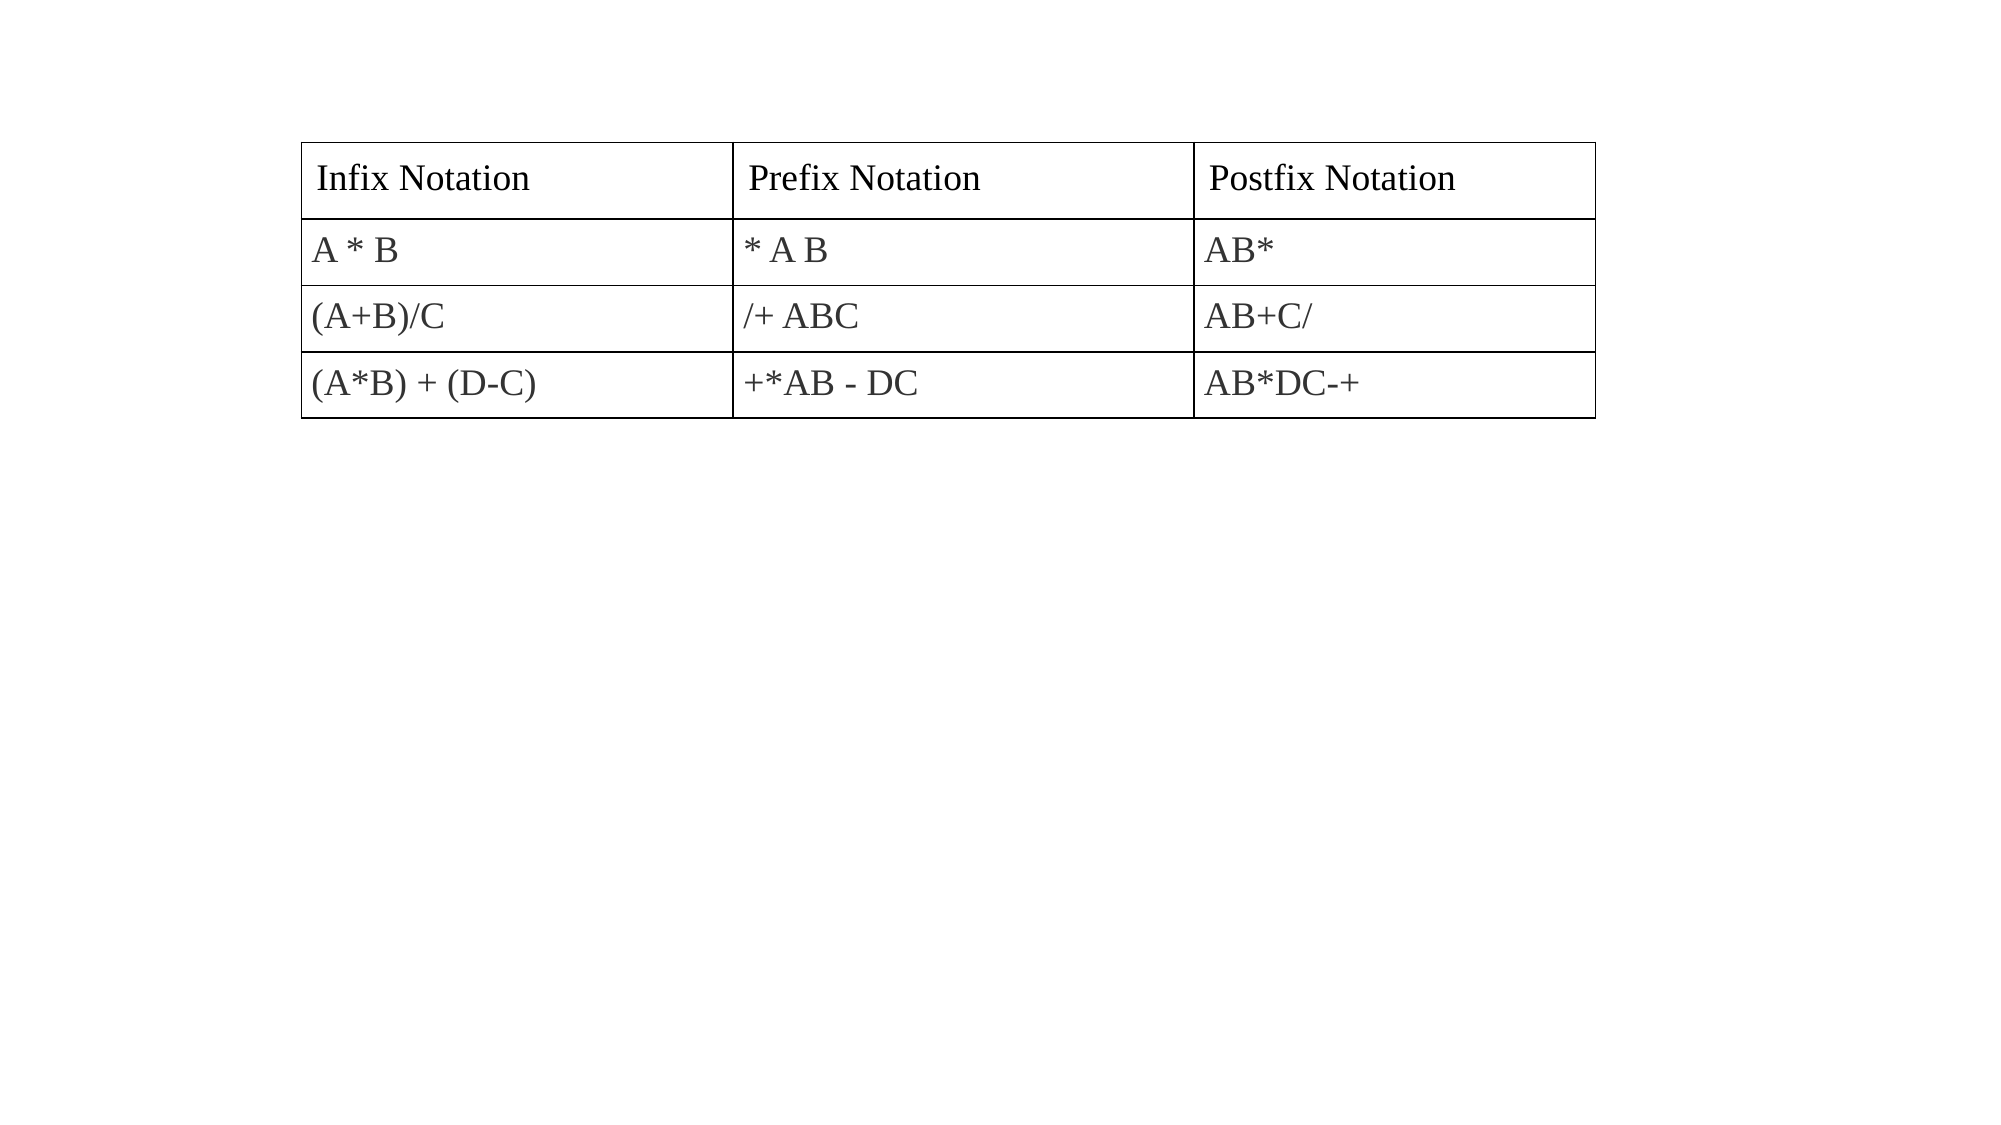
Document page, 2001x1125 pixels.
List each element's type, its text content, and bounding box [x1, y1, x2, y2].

table_header Postfix Notation [1195, 143, 1595, 218]
table_cell /+ ABC [734, 286, 1193, 351]
table_cell * A B [734, 220, 1193, 285]
table_cell (A*B) + (D-C) [302, 353, 732, 417]
table_cell AB* [1195, 220, 1595, 285]
table_cell AB+C/ [1195, 286, 1595, 351]
table_cell (A+B)/C [302, 286, 732, 351]
table_header Infix Notation [302, 143, 732, 218]
table_cell AB*DC-+ [1195, 353, 1595, 417]
table_header Prefix Notation [734, 143, 1193, 218]
table_cell +*AB - DC [734, 353, 1193, 417]
table_cell A * B [302, 220, 732, 285]
